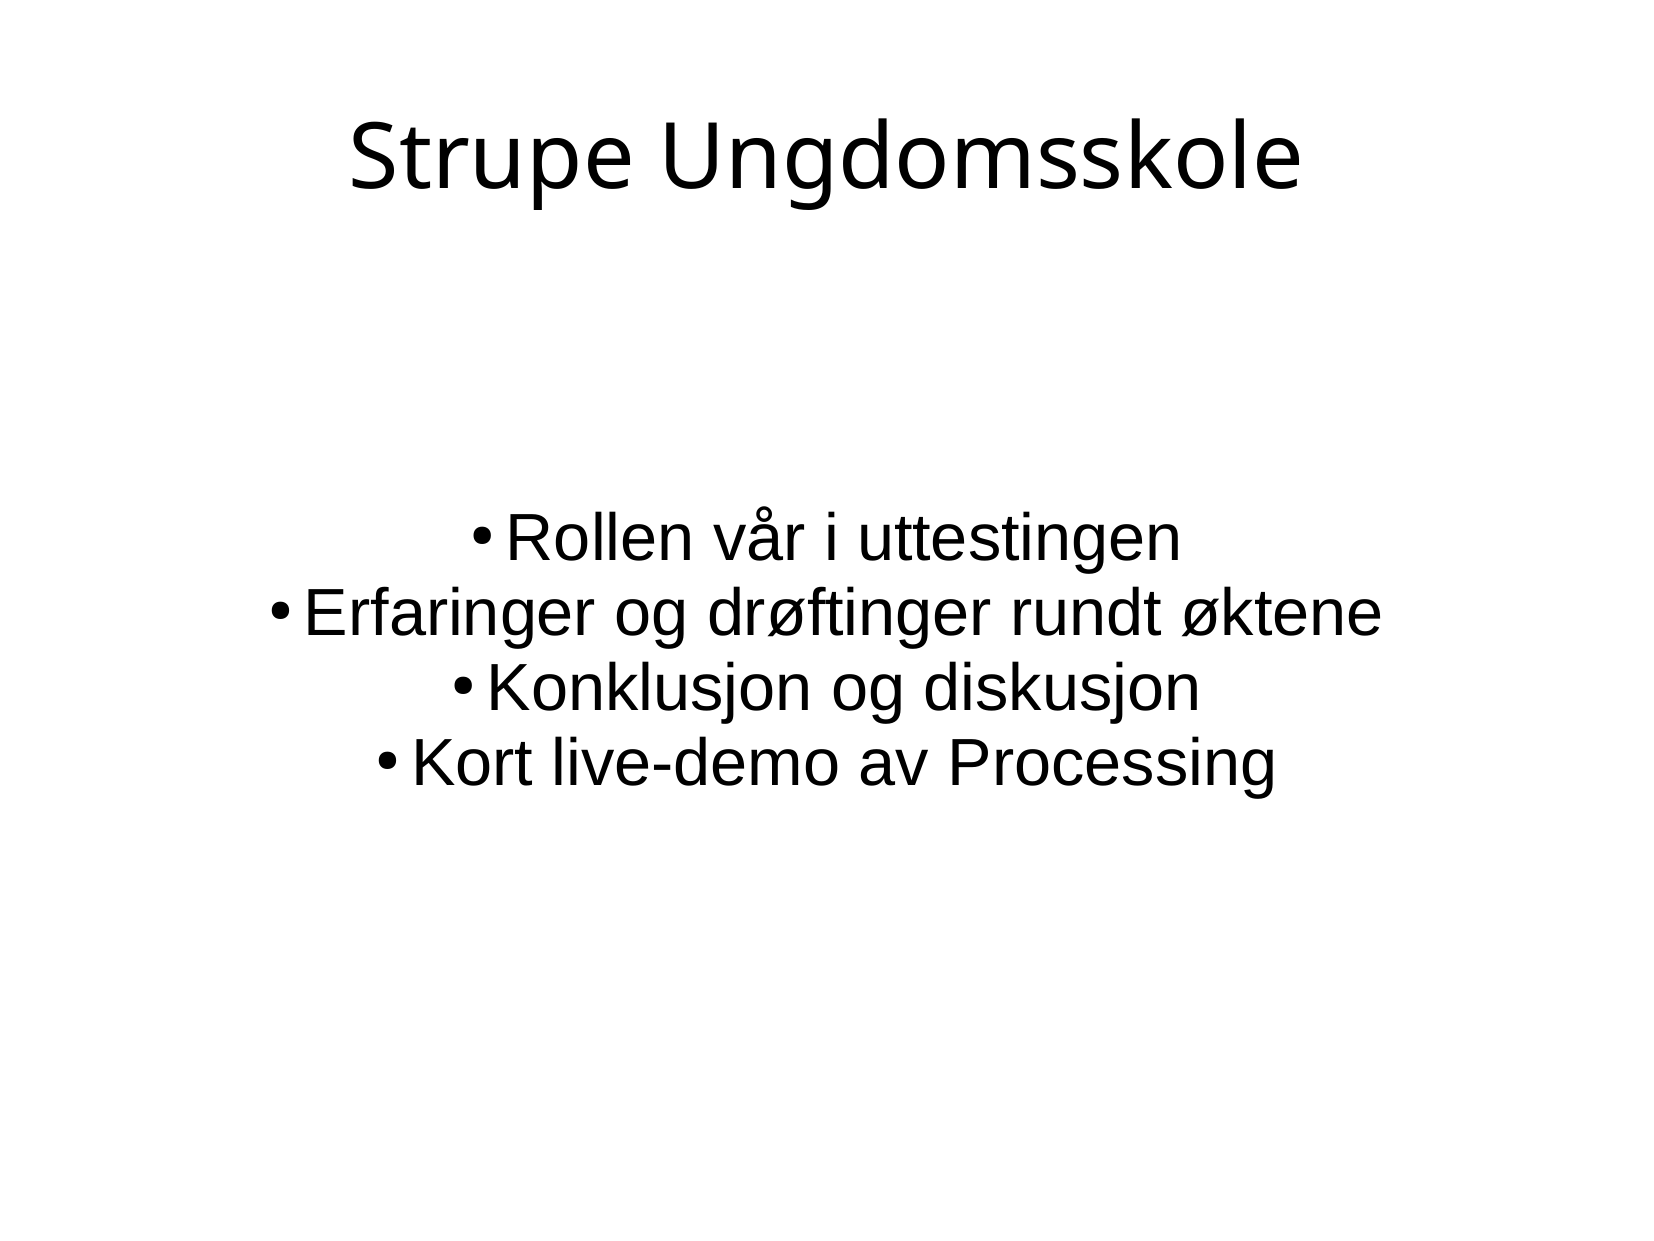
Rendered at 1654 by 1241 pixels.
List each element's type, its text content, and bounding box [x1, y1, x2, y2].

subtitle Rollen vår i uttestingen Erfaringer og drøftinger rundt øktene Konklusjon og diskusjon Kort live-demo av Processing [82, 290, 1571, 1010]
title Strupe Ungdomsskole [82, 49, 1571, 257]
